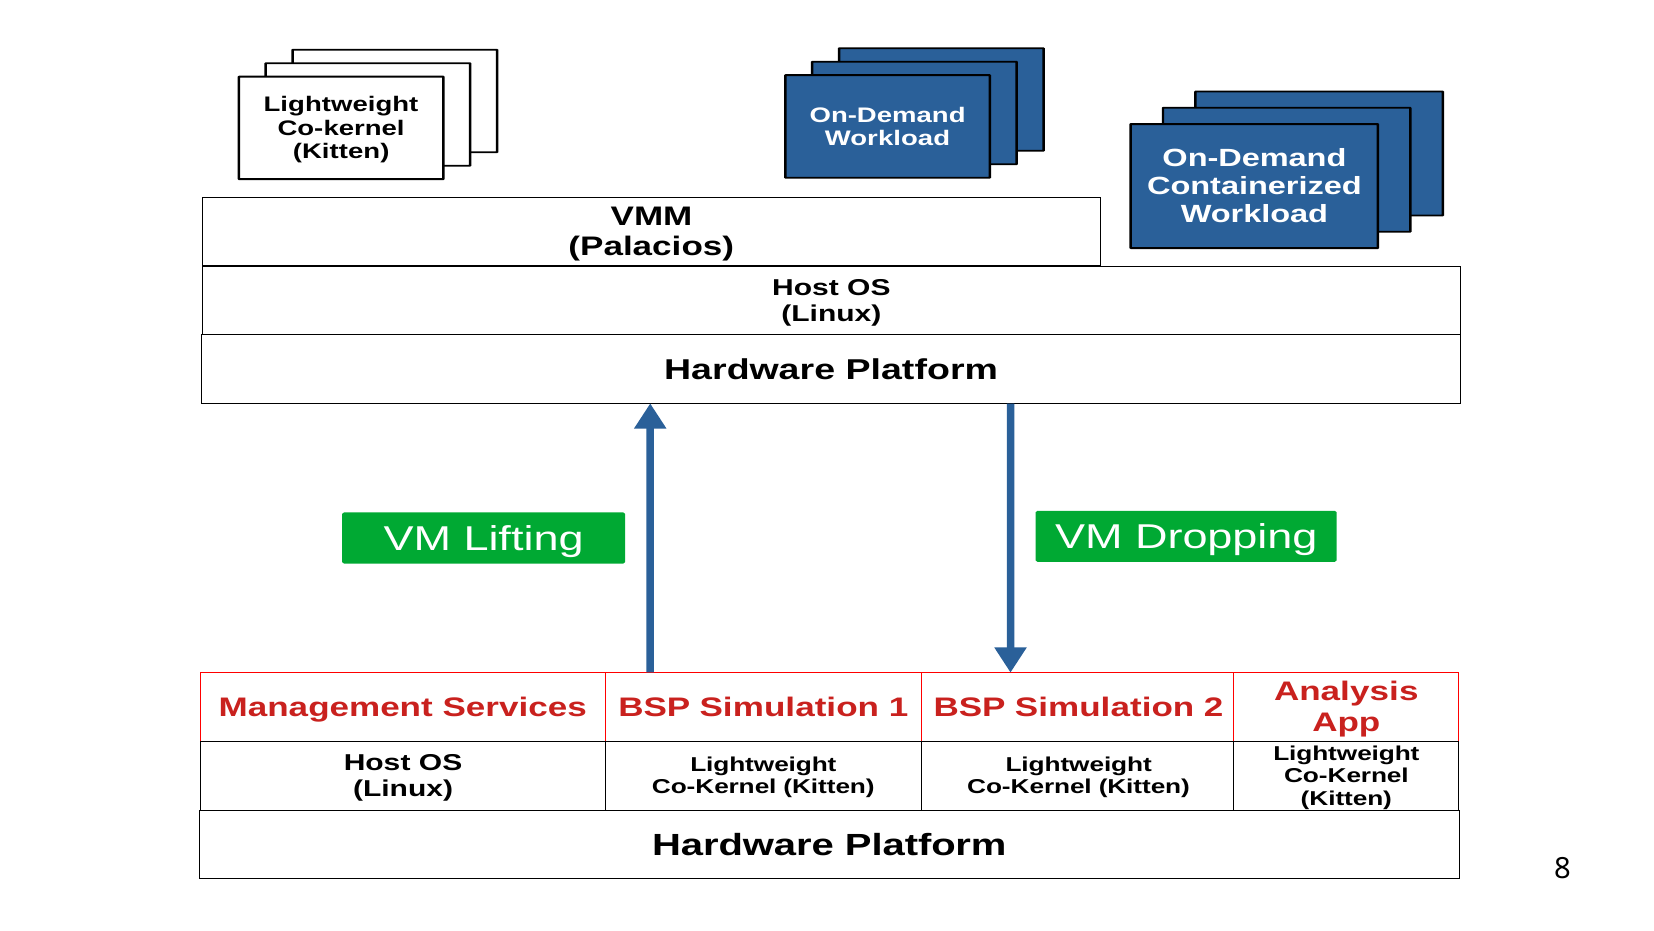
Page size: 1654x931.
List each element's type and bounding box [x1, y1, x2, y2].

picture [199, 46, 1463, 880]
